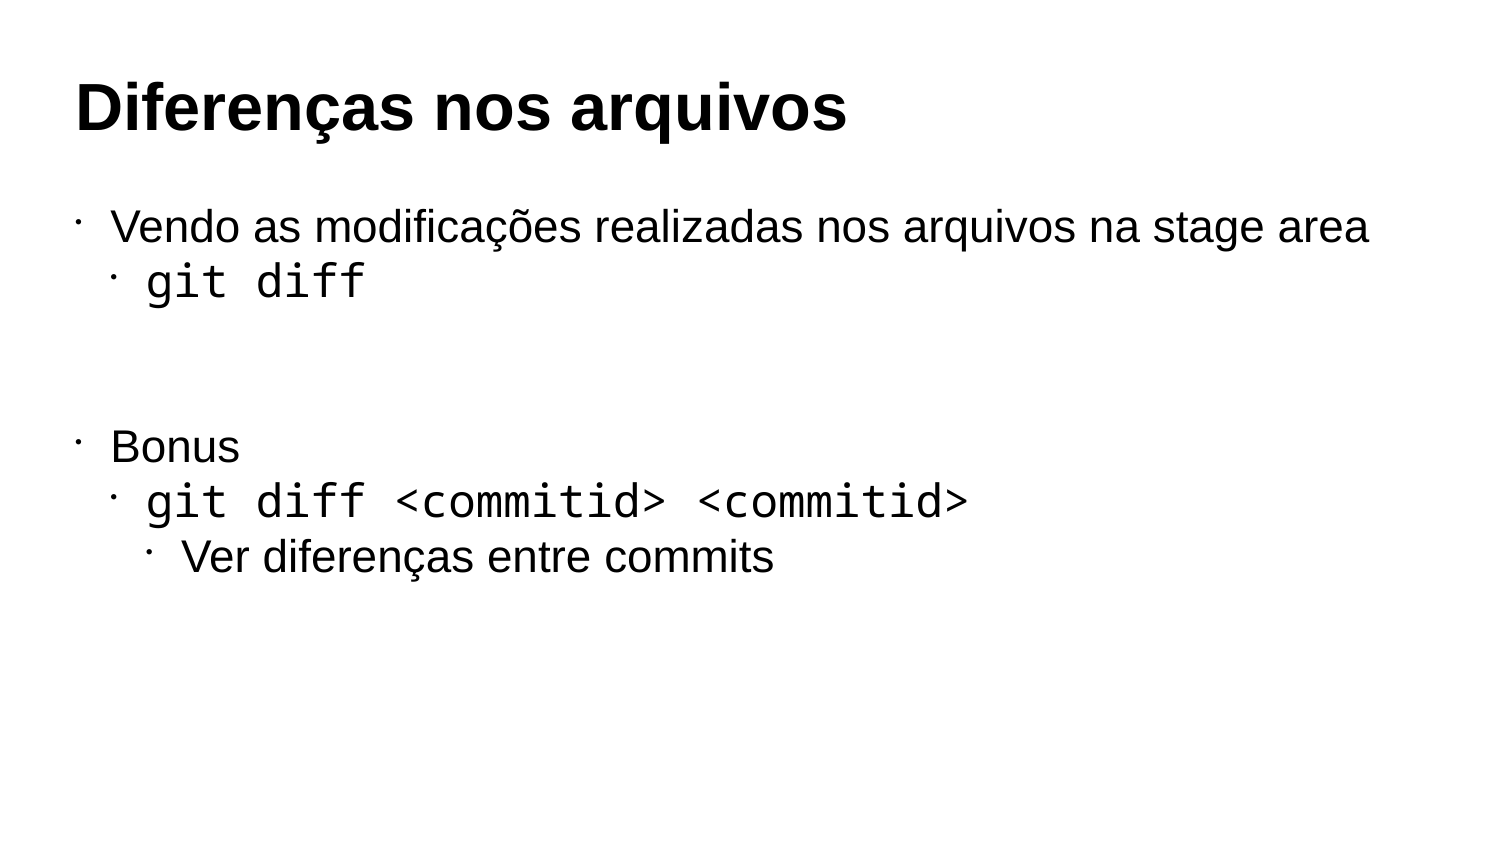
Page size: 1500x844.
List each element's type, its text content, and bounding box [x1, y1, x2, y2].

text_box Diferenças nos arquivos [75, 33, 1425, 175]
text_box Vendo as modificações realizadas nos arquivos na stage area git diff Bonus git diff <commitid> <commitid> Ver diferenças entre commits [75, 196, 1425, 808]
